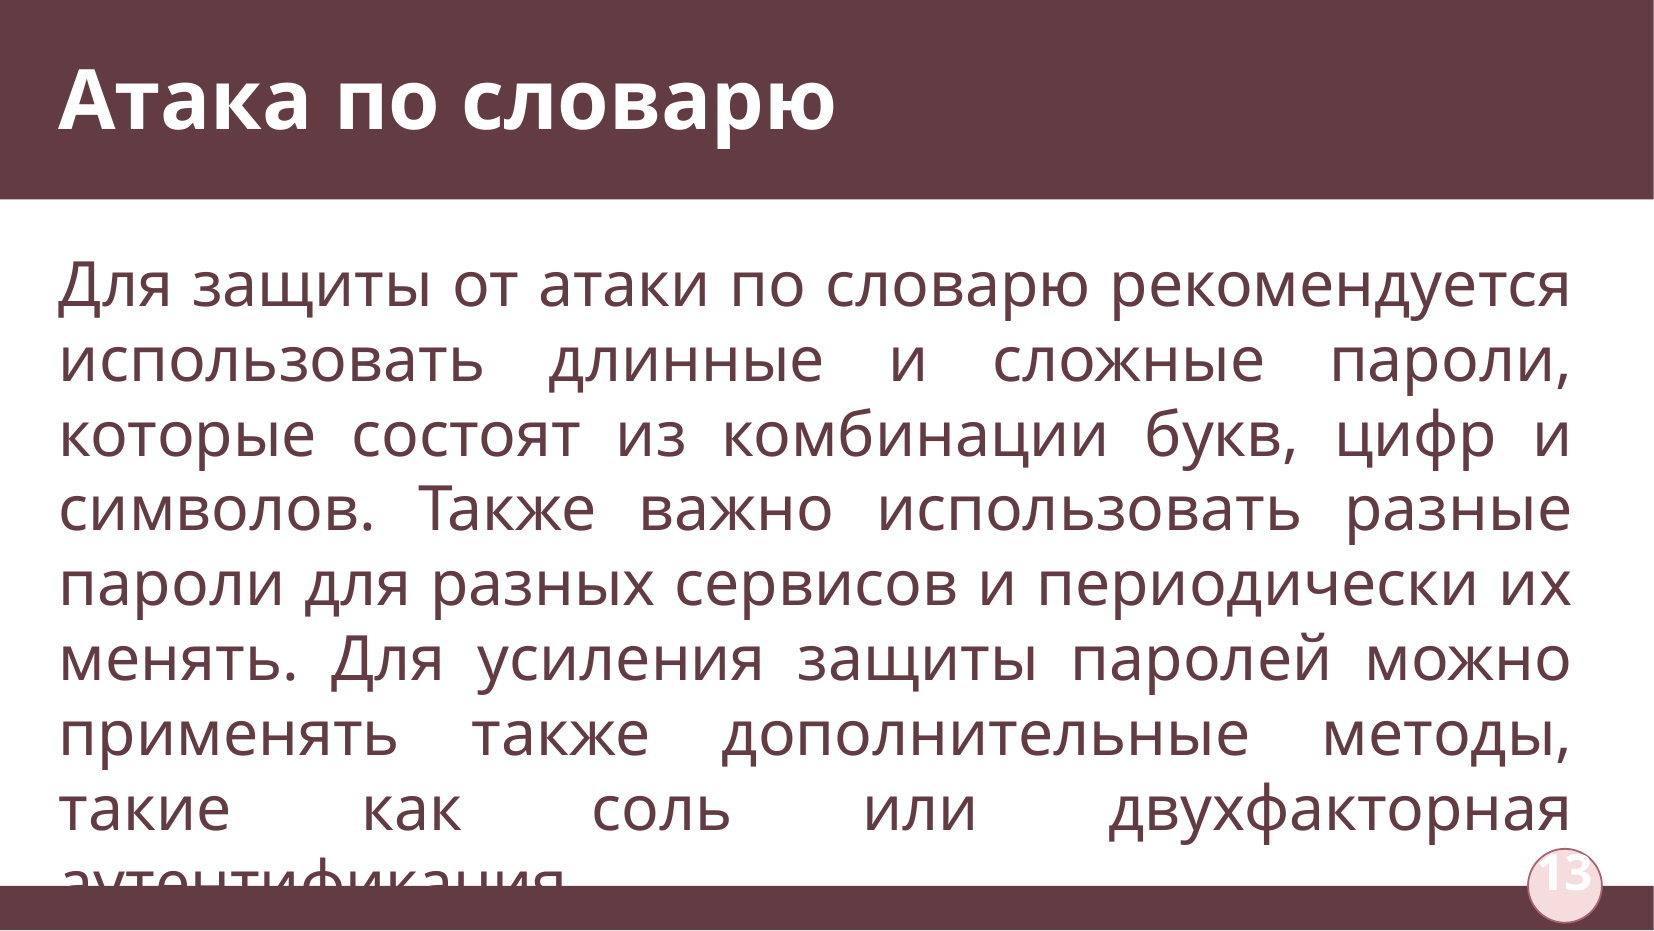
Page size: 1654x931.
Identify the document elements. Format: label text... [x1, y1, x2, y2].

list Для защиты от атаки по словарю рекомендуется использовать длинные и сложные пароли, которые состоят из комбинации букв, цифр и символов. Также важно использовать разные пароли для разных сервисов и периодически их менять. Для усиления защиты паролей можно применять также дополнительные методы, такие как соль или двухфакторная аутентификация. [59, 243, 1595, 844]
title Атака по словарю [59, 37, 1595, 155]
